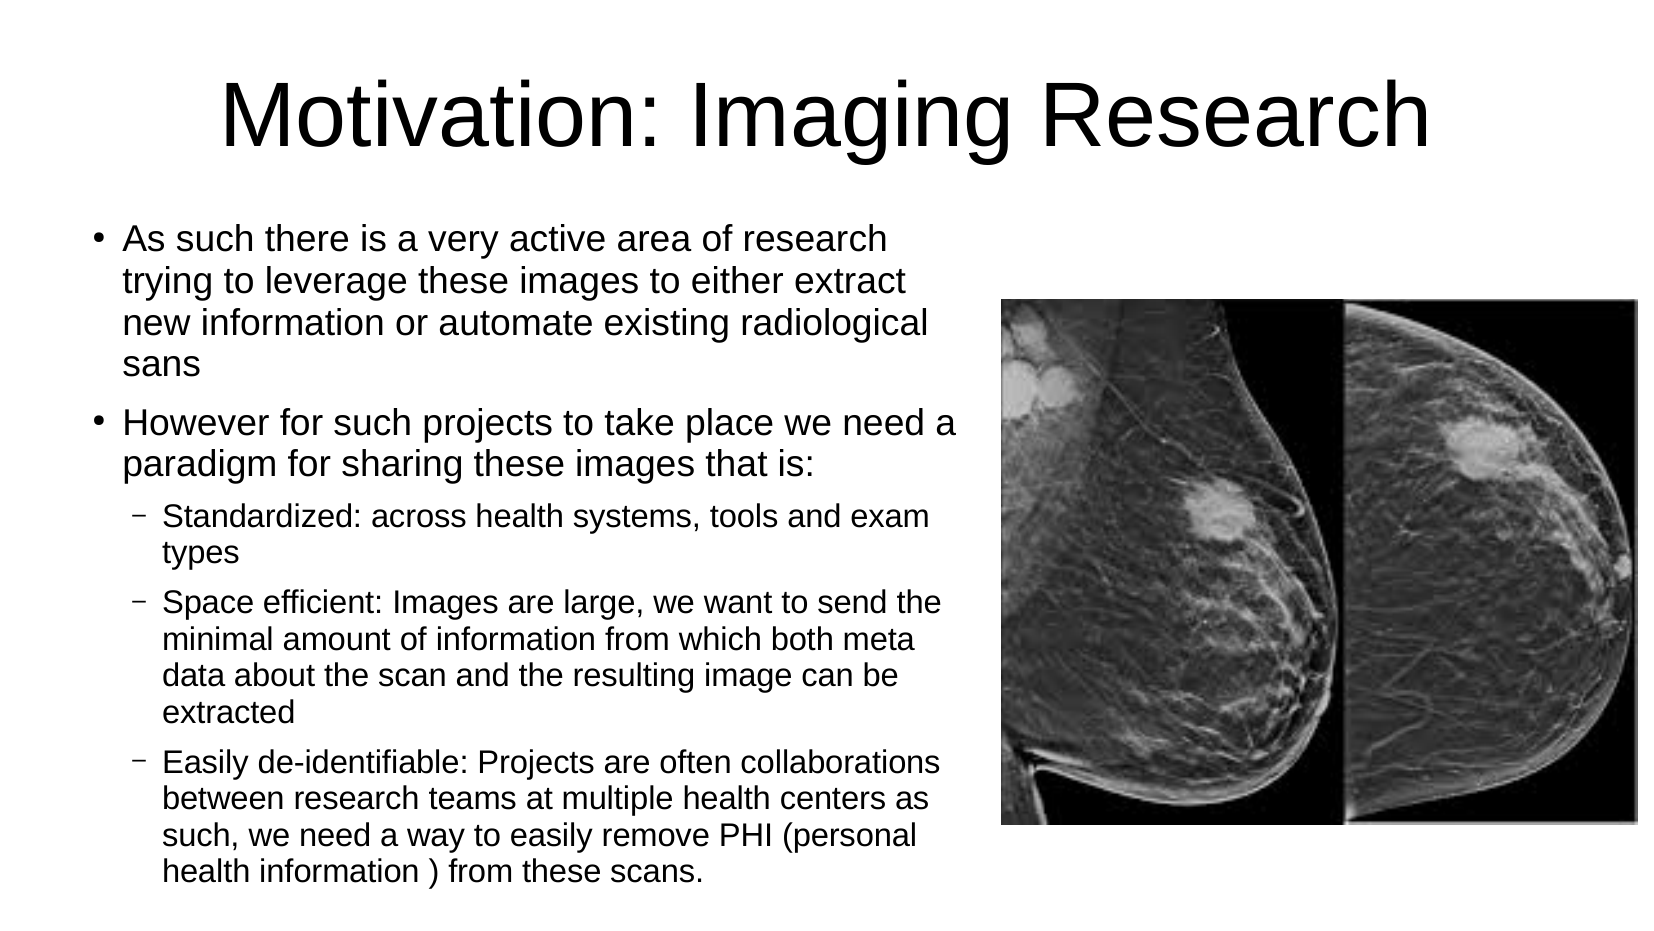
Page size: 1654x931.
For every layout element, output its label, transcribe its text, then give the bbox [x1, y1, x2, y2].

list As such there is a very active area of research trying to leverage these images to either extract new information or automate existing radiological sans However for such projects to take place we need a paradigm for sharing these images that is: Standardized: across health systems, tools and exam types Space efficient: Images are large, we want to send the minimal amount of information from which both meta data about the scan and the resulting image can be extracted Easily de-identifiable: Projects are often collaborations between research teams at multiple health centers as such, we need a way to easily remove PHI (personal health information ) from these scans. [82, 217, 976, 901]
title Motivation: Imaging Research [82, 37, 1571, 193]
picture [1001, 299, 1638, 826]
